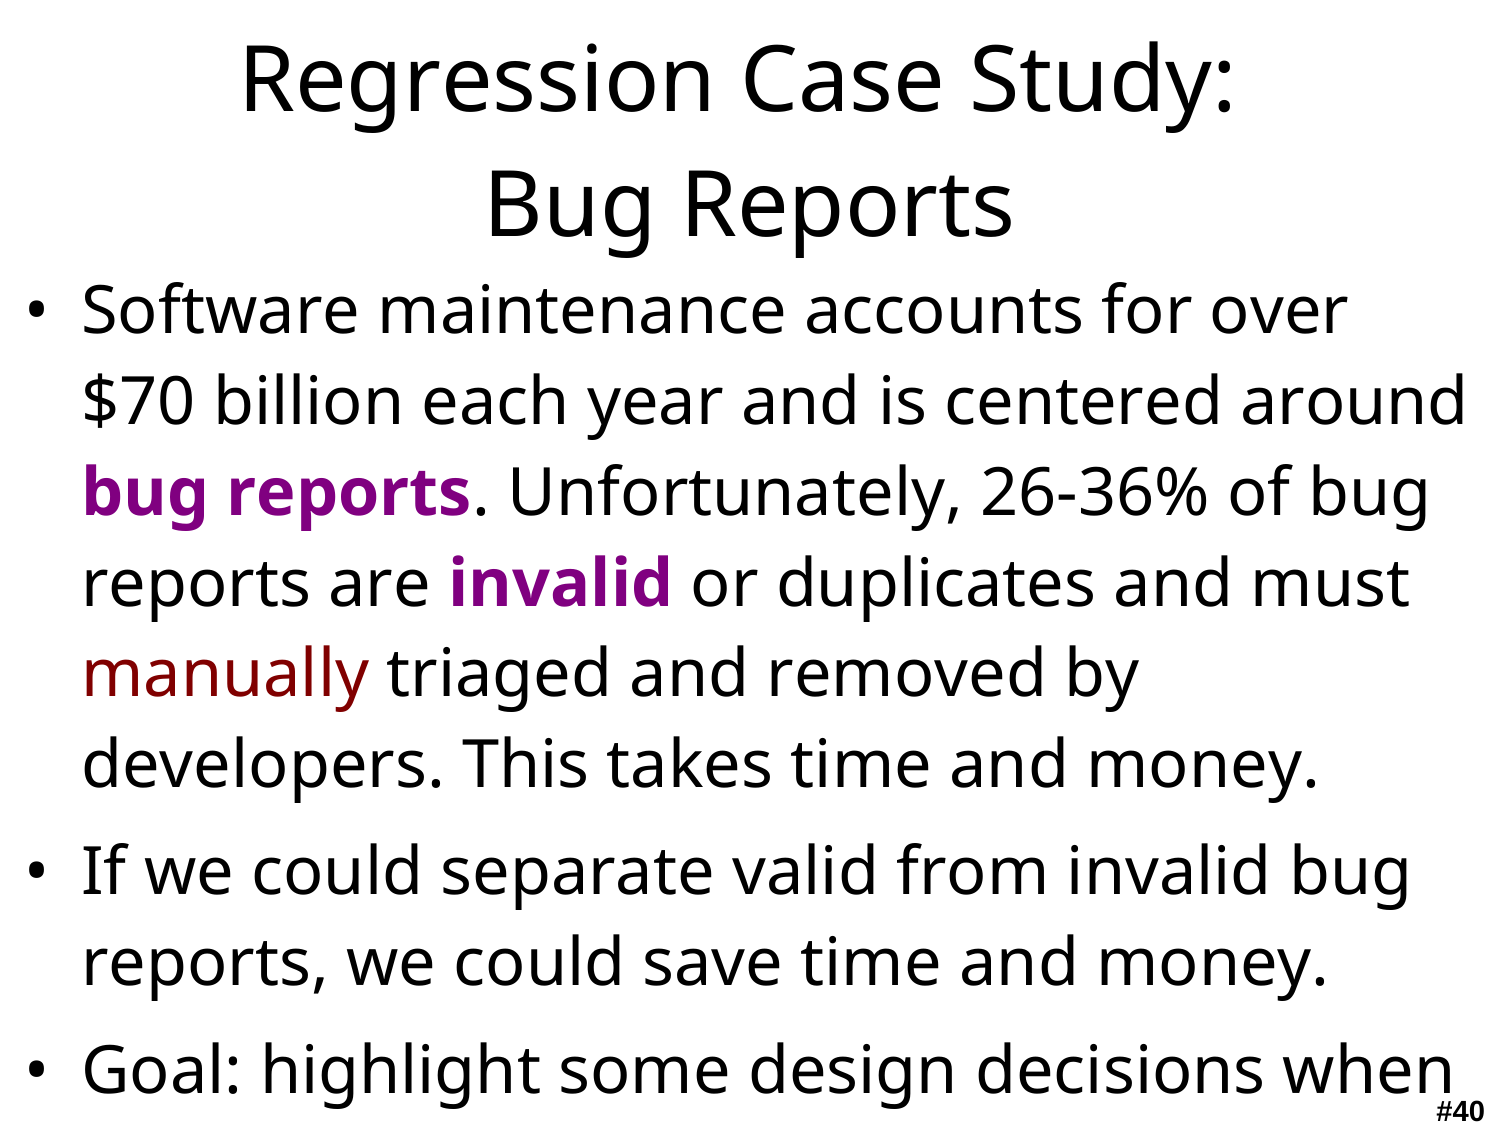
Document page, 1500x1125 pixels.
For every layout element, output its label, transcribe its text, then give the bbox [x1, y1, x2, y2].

list Software maintenance accounts for over $70 billion each year and is centered around bug reports. Unfortunately, 26-36% of bug reports are invalid or duplicates and must manually triaged and removed by developers. This takes time and money. If we could separate valid from invalid bug reports, we could save time and money. Goal: highlight some design decisions when using ML in practice [24, 262, 1476, 1072]
title Regression Case Study: Bug Reports [24, 32, 1476, 246]
